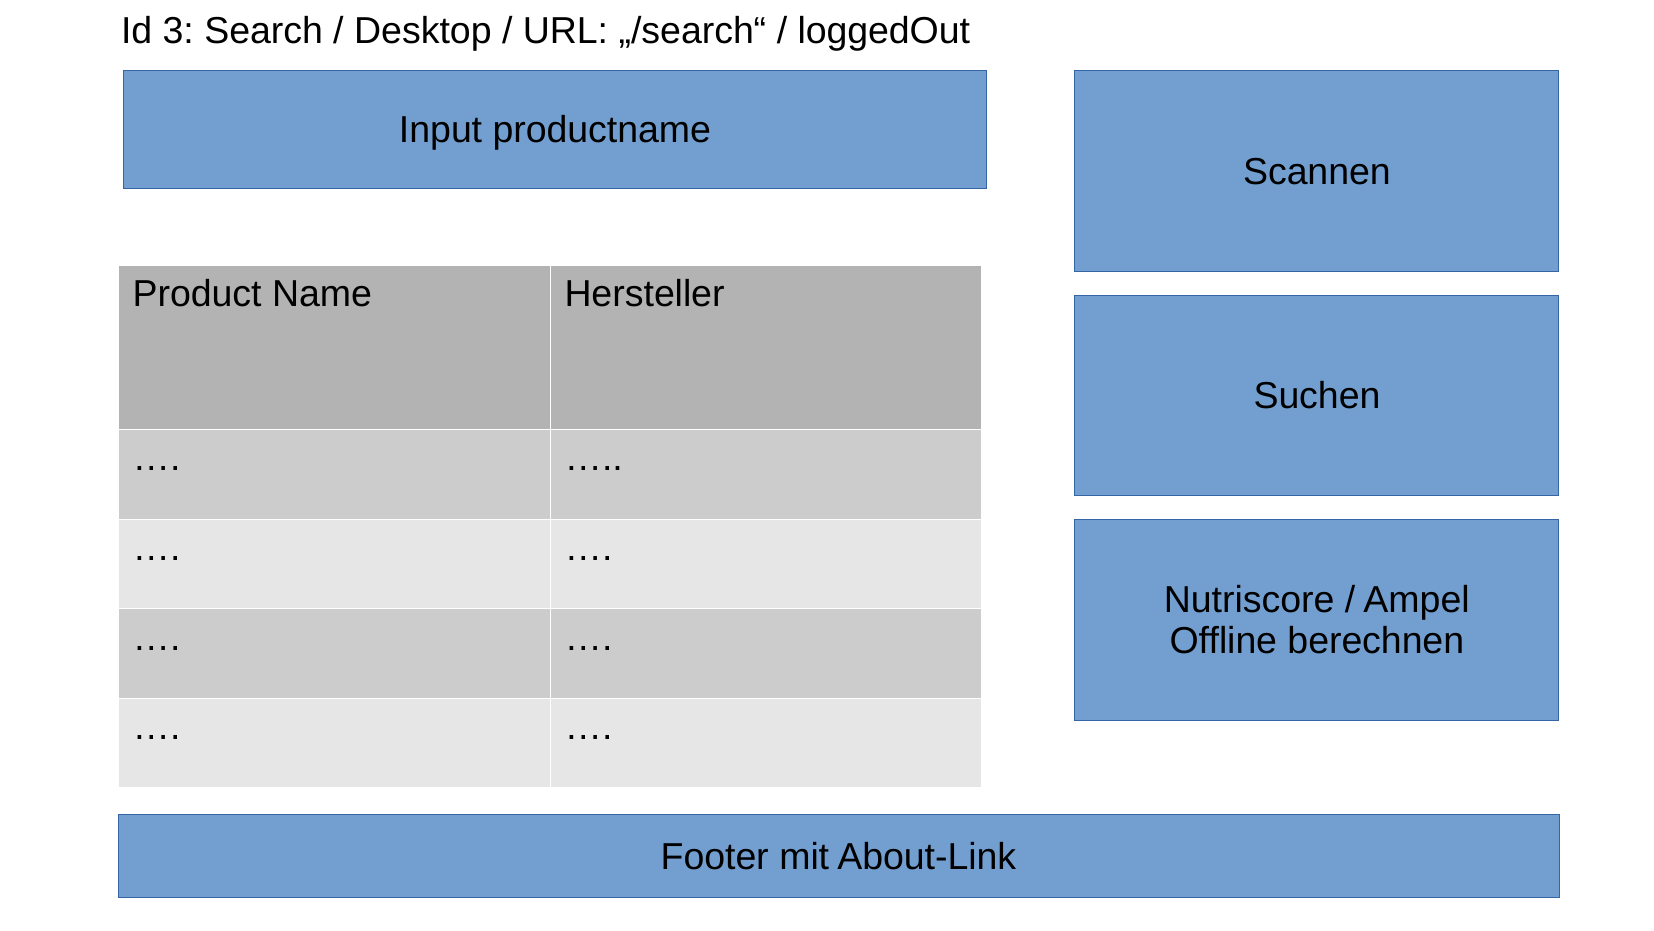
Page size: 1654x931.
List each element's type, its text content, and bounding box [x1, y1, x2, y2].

text_box Suchen [1074, 295, 1559, 496]
table_cell …. [551, 699, 981, 787]
text_box Input productname [123, 136, 987, 189]
table_cell …. [551, 609, 981, 698]
text_box Footer mit About-Link [118, 814, 1560, 898]
table_header Product Name [119, 266, 550, 429]
table_cell …. [119, 430, 550, 519]
table_header Hersteller [551, 266, 981, 429]
table_cell …. [119, 699, 550, 787]
table_cell …. [551, 520, 981, 608]
table_cell …. [119, 609, 550, 698]
text_box Nutriscore / Ampel Offline berechnen [1074, 519, 1559, 721]
table_cell ….. [551, 430, 981, 519]
table_cell …. [119, 520, 550, 608]
text_box Id 3: Search / Desktop / URL: „/search“ / loggedOut [106, 2, 1560, 136]
text_box Scannen [1074, 136, 1559, 272]
